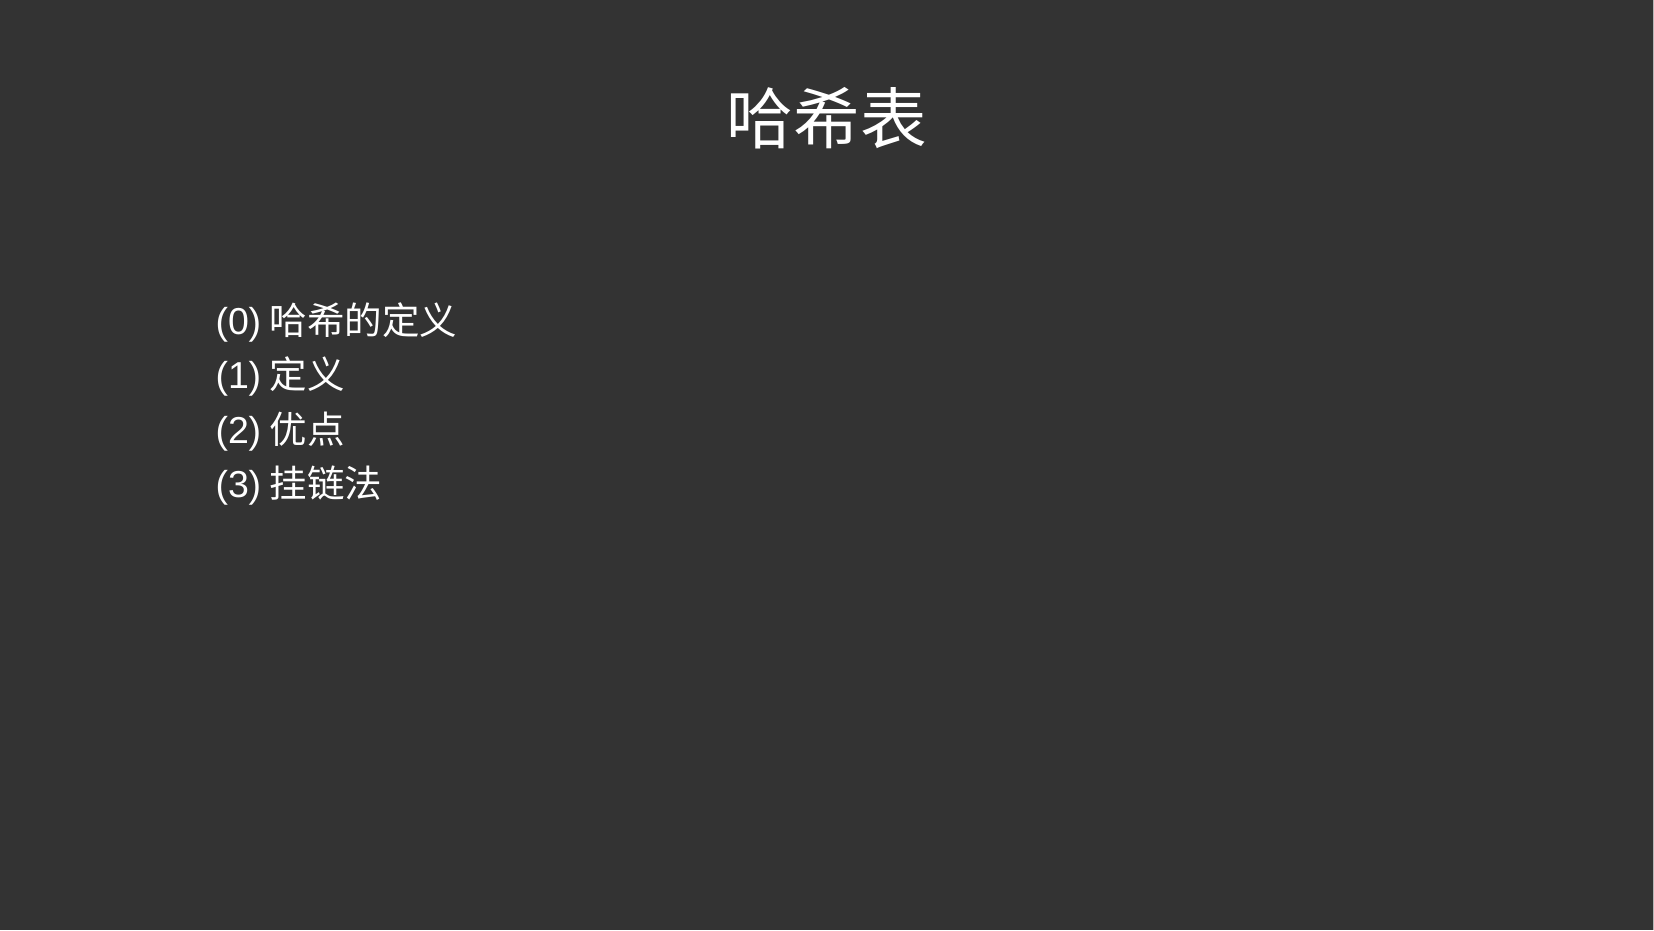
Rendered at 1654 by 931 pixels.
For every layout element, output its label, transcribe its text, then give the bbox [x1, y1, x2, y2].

title 哈希表 [82, 37, 1571, 193]
text_box (0)哈希的定义 (1)定义 (2)优点 (3)挂链法 [200, 283, 898, 521]
